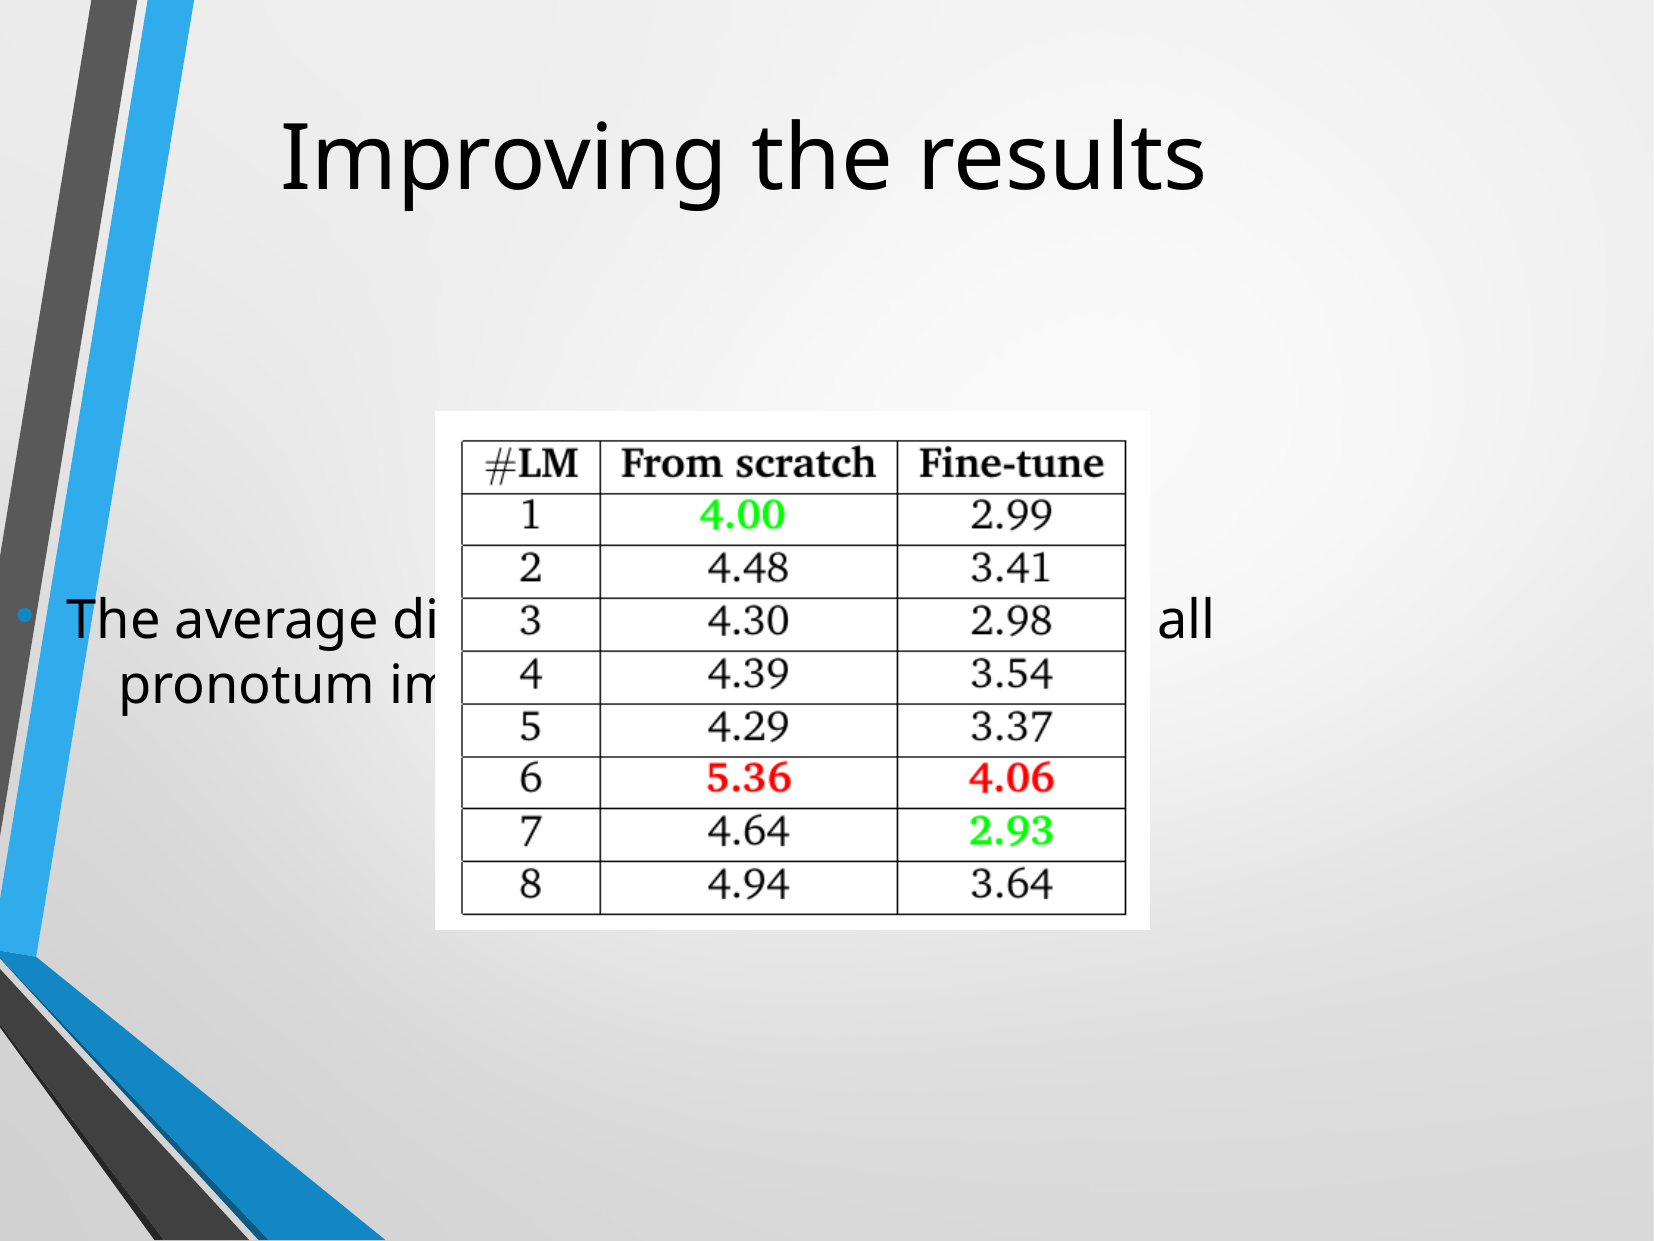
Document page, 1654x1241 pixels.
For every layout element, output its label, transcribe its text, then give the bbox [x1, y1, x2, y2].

list The average distance of each landmark on all pronotum images [0, 290, 1489, 1010]
title Improving the results [0, 49, 1489, 257]
picture [435, 411, 1150, 931]
